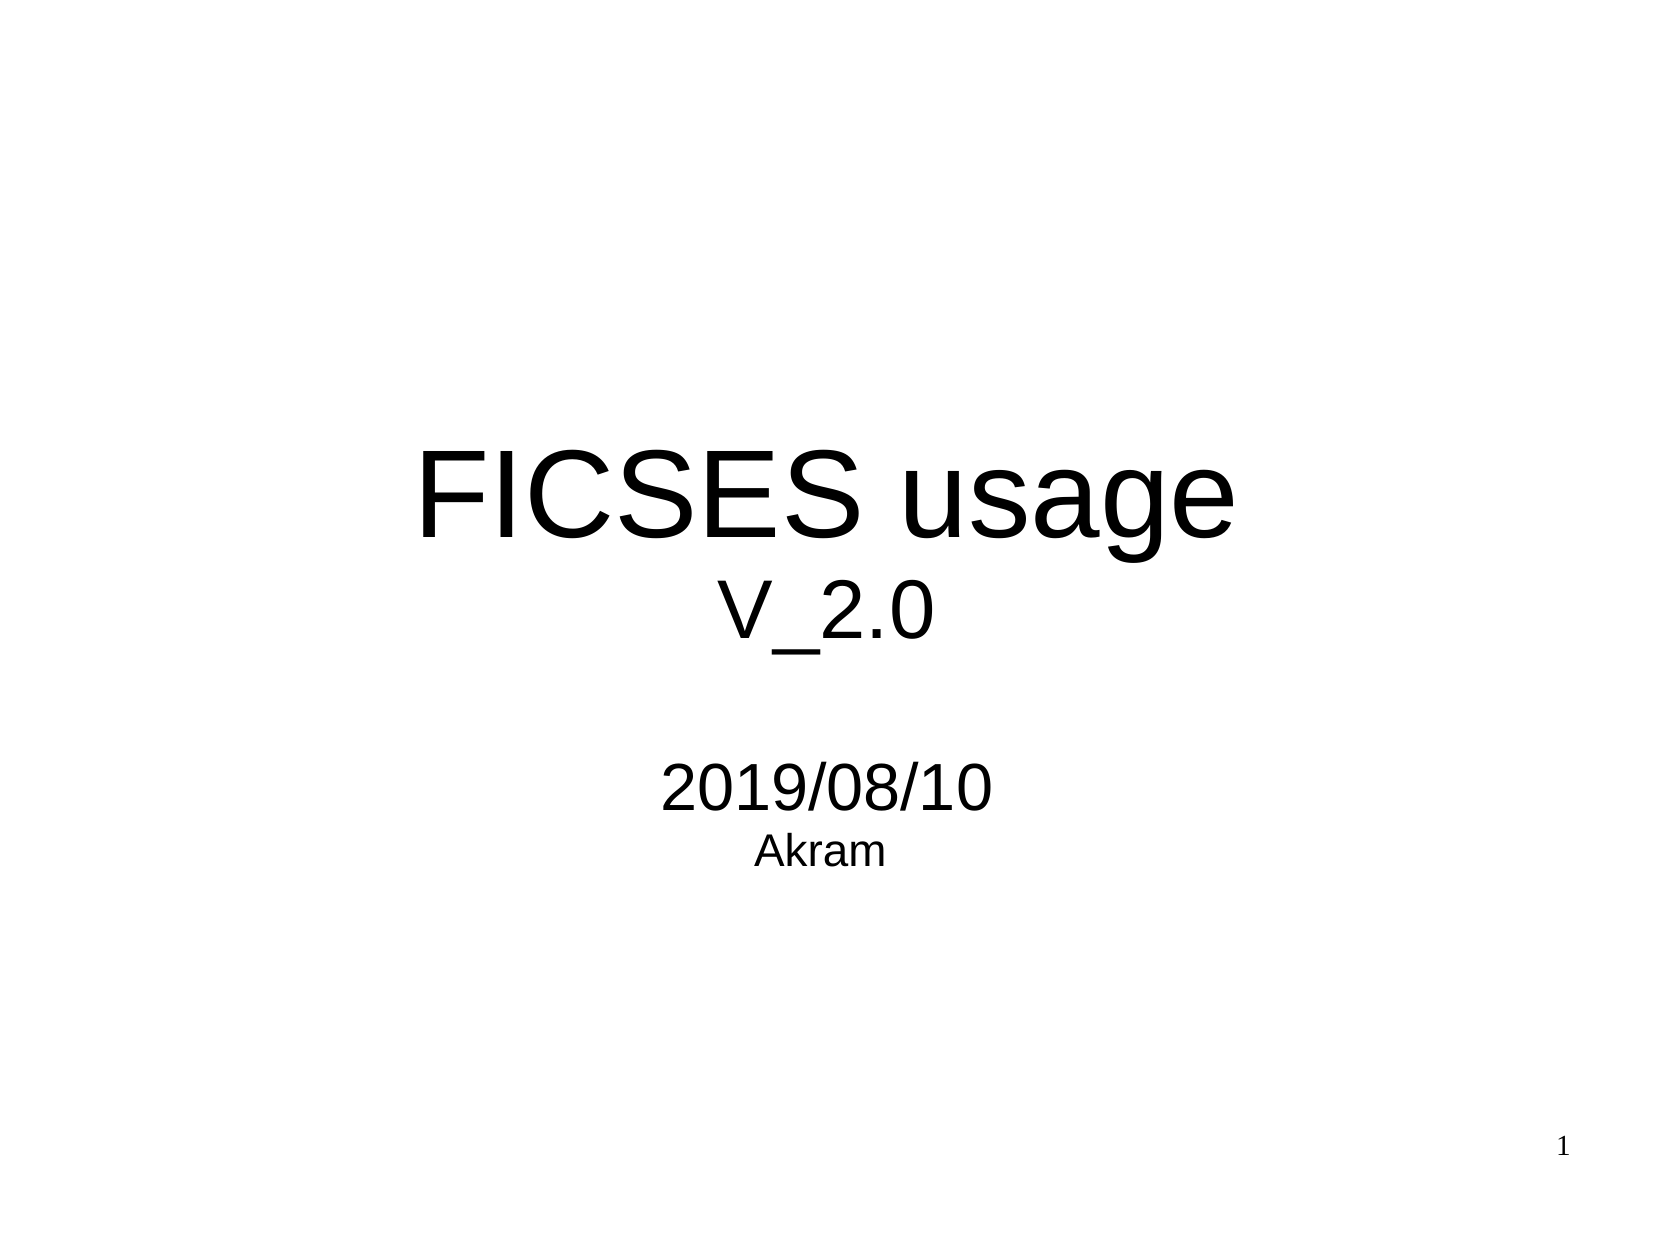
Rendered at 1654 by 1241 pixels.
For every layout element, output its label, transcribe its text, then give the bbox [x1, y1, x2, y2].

subtitle FICSES usage V_2.0 2019/08/10 Akram [82, 290, 1571, 1010]
